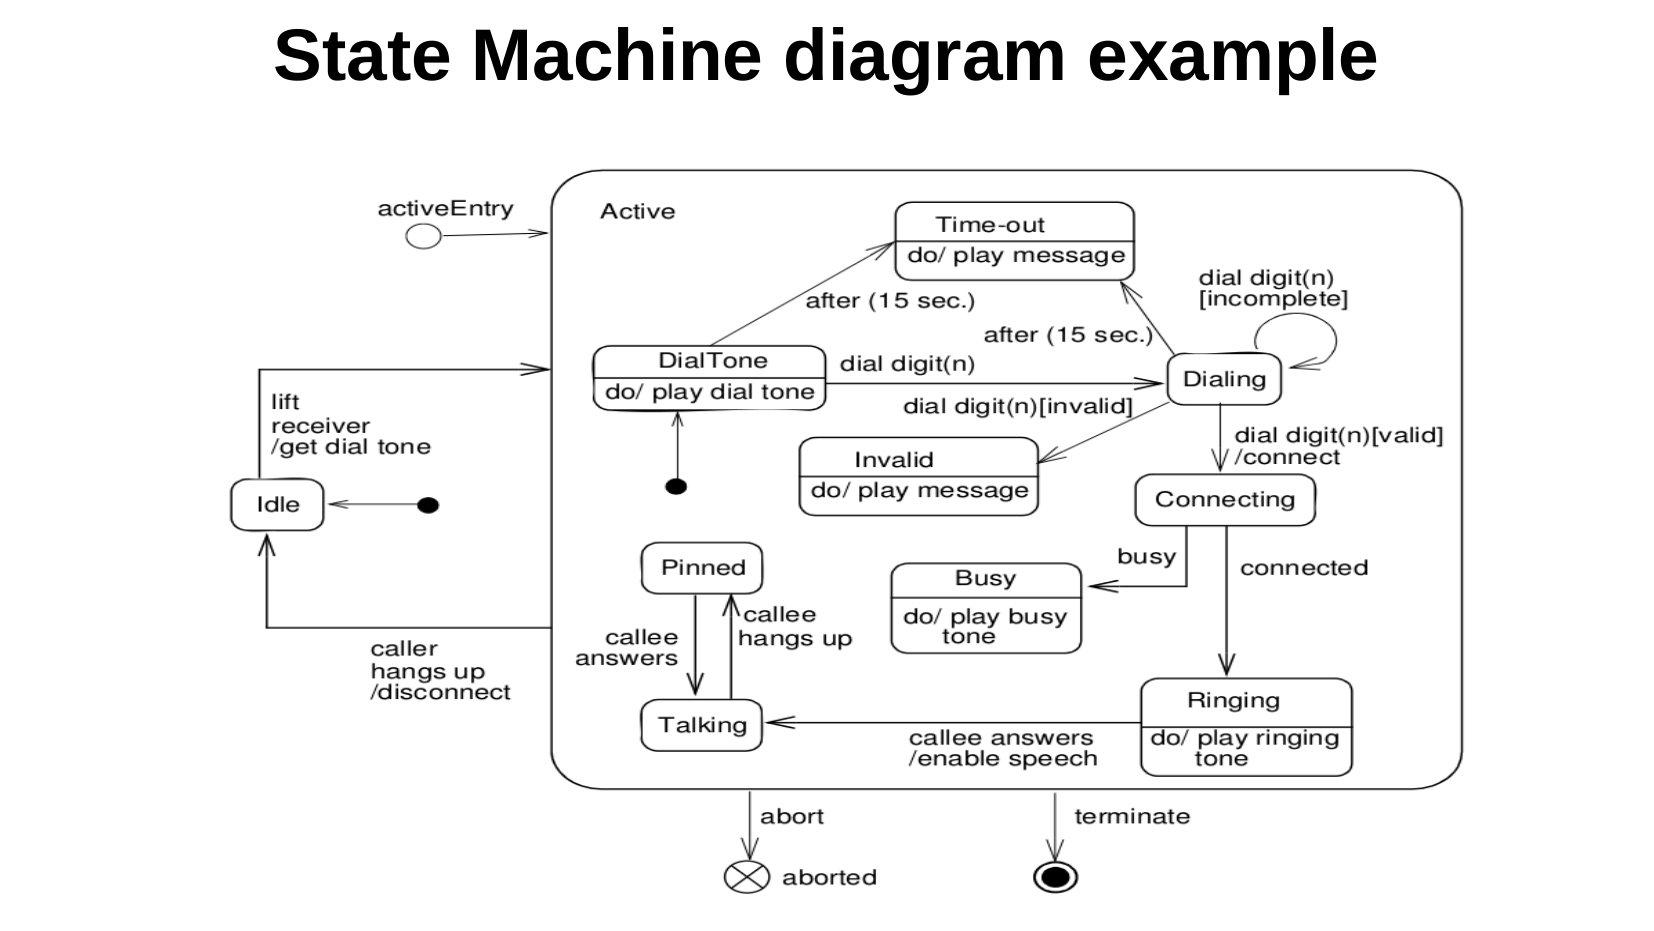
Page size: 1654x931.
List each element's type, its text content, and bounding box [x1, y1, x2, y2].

title State Machine diagram example [82, 0, 1571, 110]
picture [212, 146, 1489, 898]
